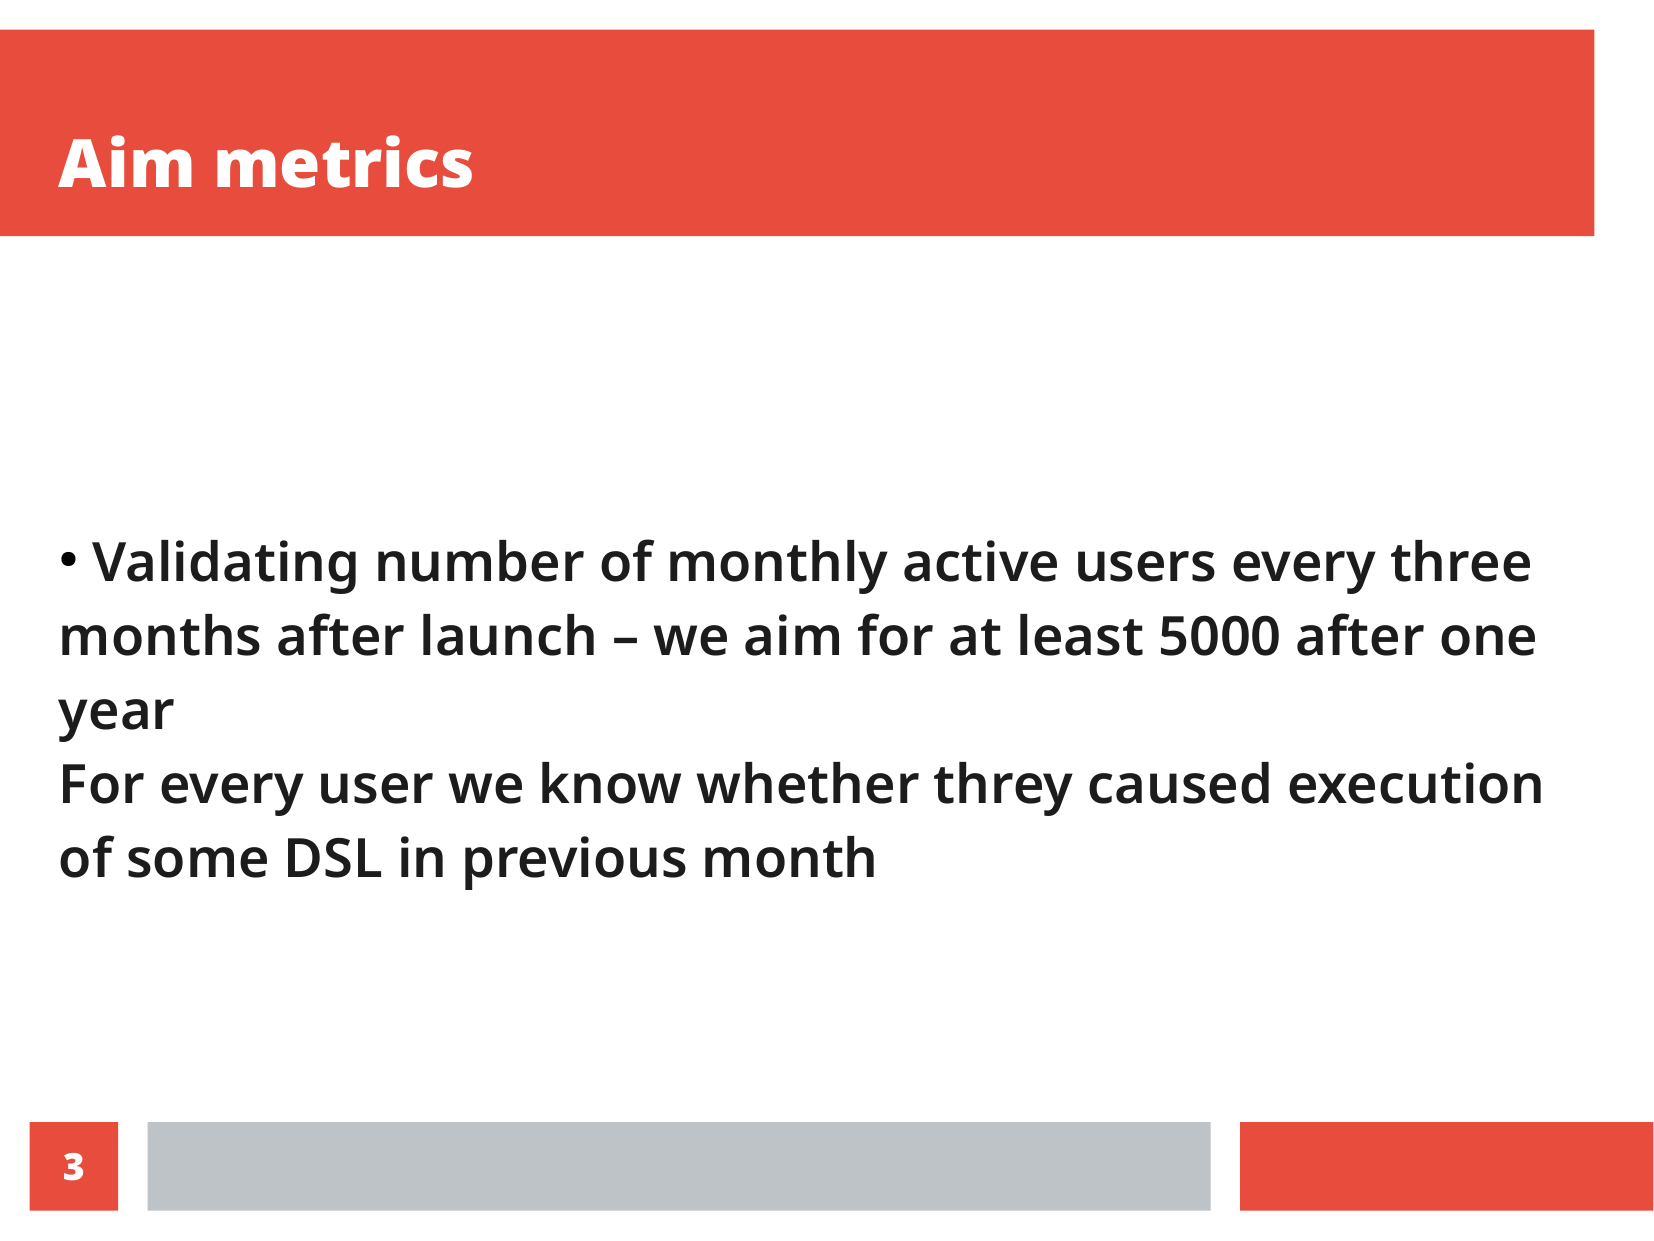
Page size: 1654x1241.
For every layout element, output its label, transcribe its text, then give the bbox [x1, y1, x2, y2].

list Validating number of monthly active users every three months after launch – we aim for at least 5000 after one year For every user we know whether threy caused execution of some DSL in previous month [59, 324, 1565, 1093]
title Aim metrics [59, 59, 1595, 207]
